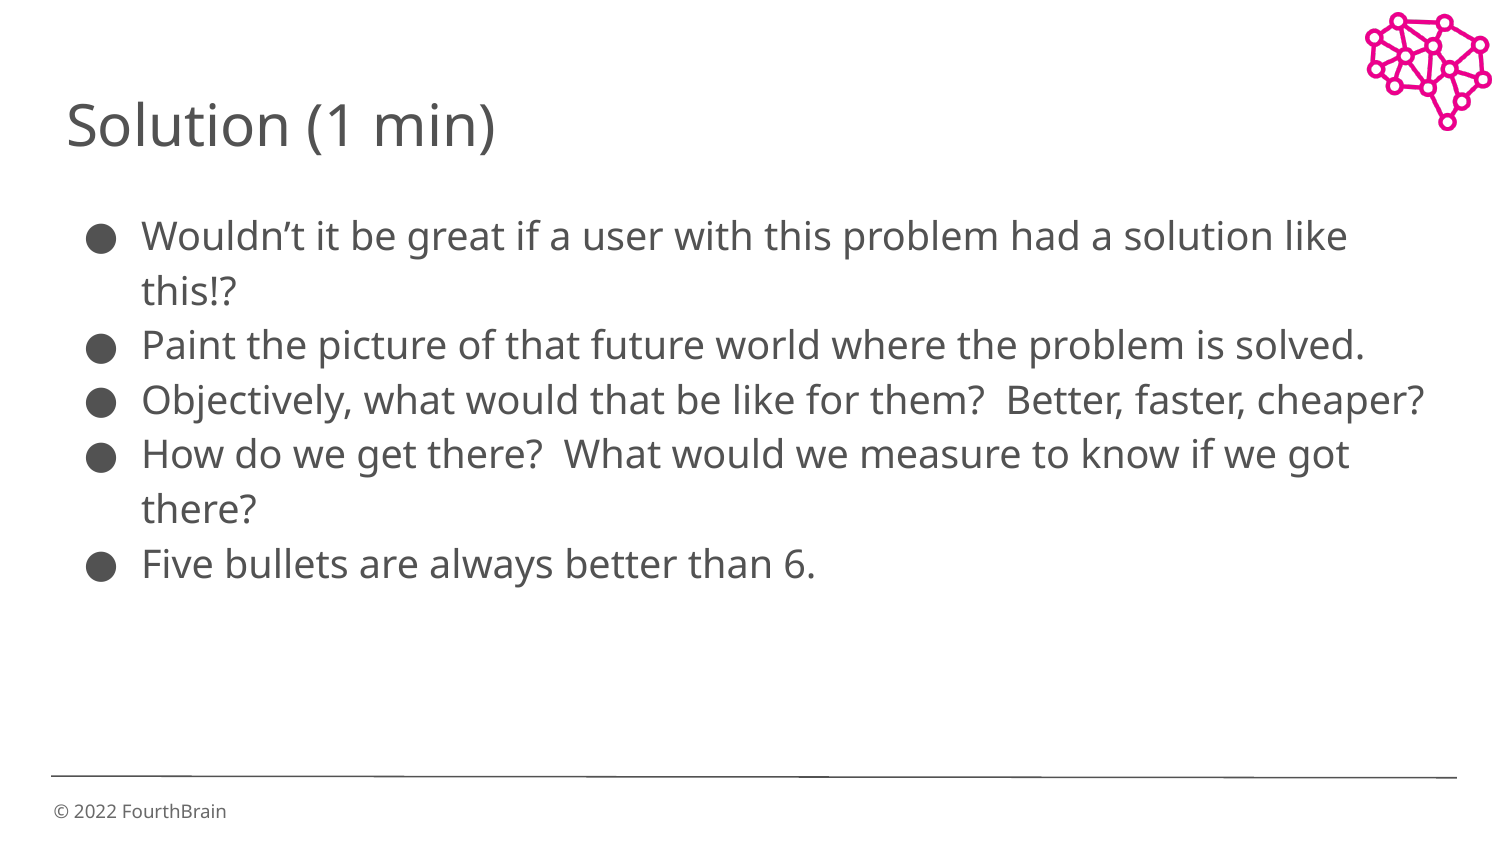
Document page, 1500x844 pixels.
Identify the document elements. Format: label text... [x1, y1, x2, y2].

title Solution (1 min) [51, 72, 1449, 167]
list Wouldn’t it be great if a user with this problem had a solution like this!? Paint the picture of that future world where the problem is solved. Objectively, what would that be like for them? Better, faster, cheaper? How do we get there? What would we measure to know if we got there? Five bullets are always better than 6. [51, 189, 1449, 750]
picture [1365, 12, 1492, 131]
